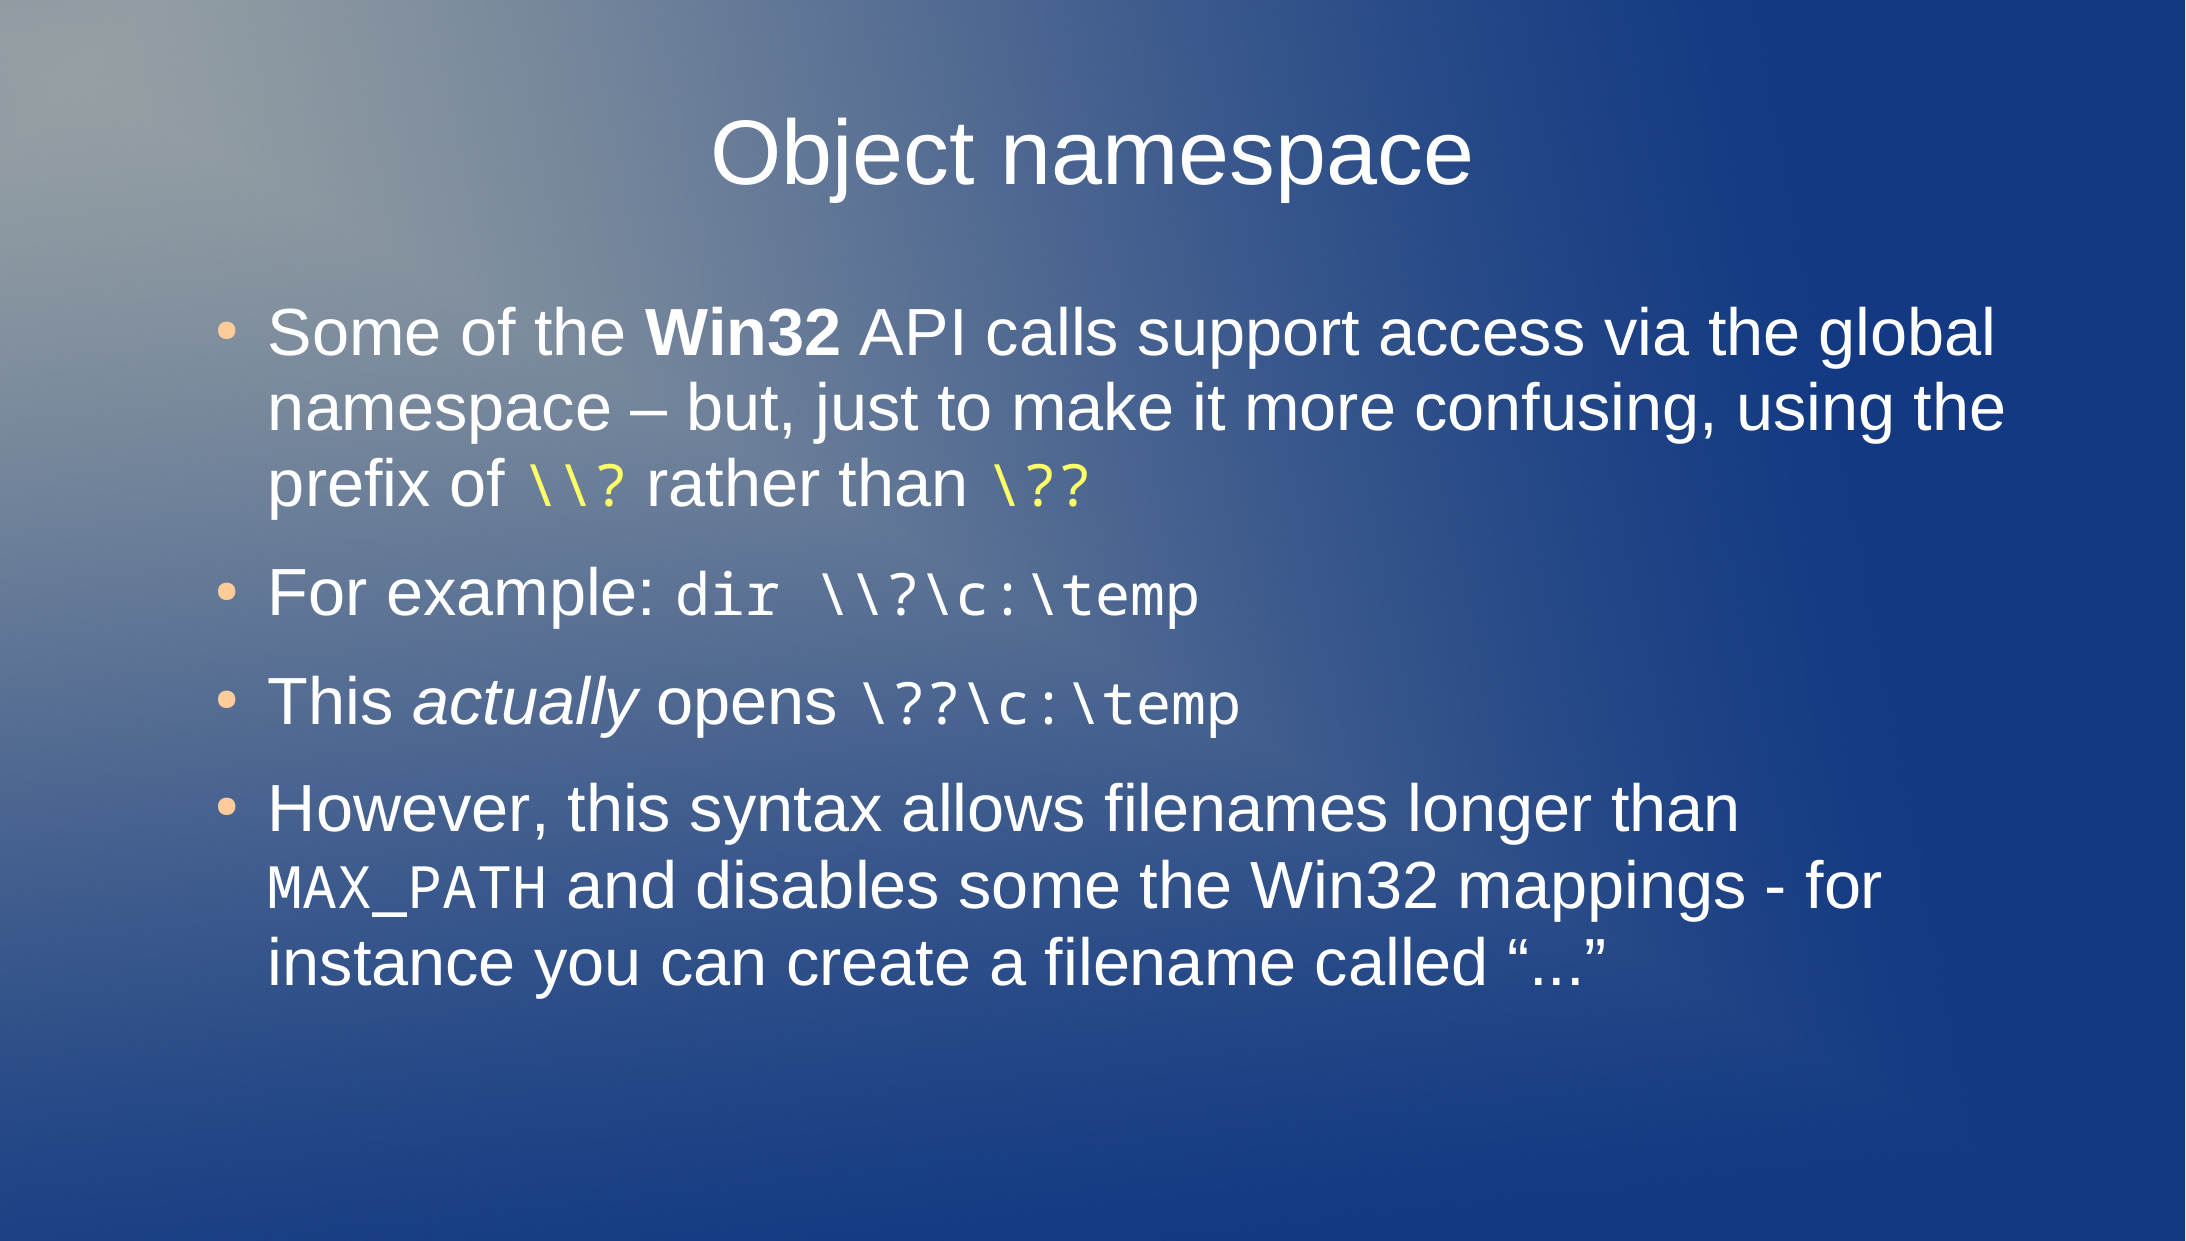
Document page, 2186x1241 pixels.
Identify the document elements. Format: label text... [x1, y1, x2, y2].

title Object namespace [109, 49, 2076, 257]
list Some of the Win32 API calls support access via the global namespace – but, just to make it more confusing, using the prefix of \\? rather than \?? For example: dir \\?\c:\temp This actually opens \??\c:\temp However, this syntax allows filenames longer than MAX_PATH and disables some the Win32 mappings - for instance you can create a filename called “...” [197, 295, 2022, 1229]
picture [0, 0, 2186, 1241]
